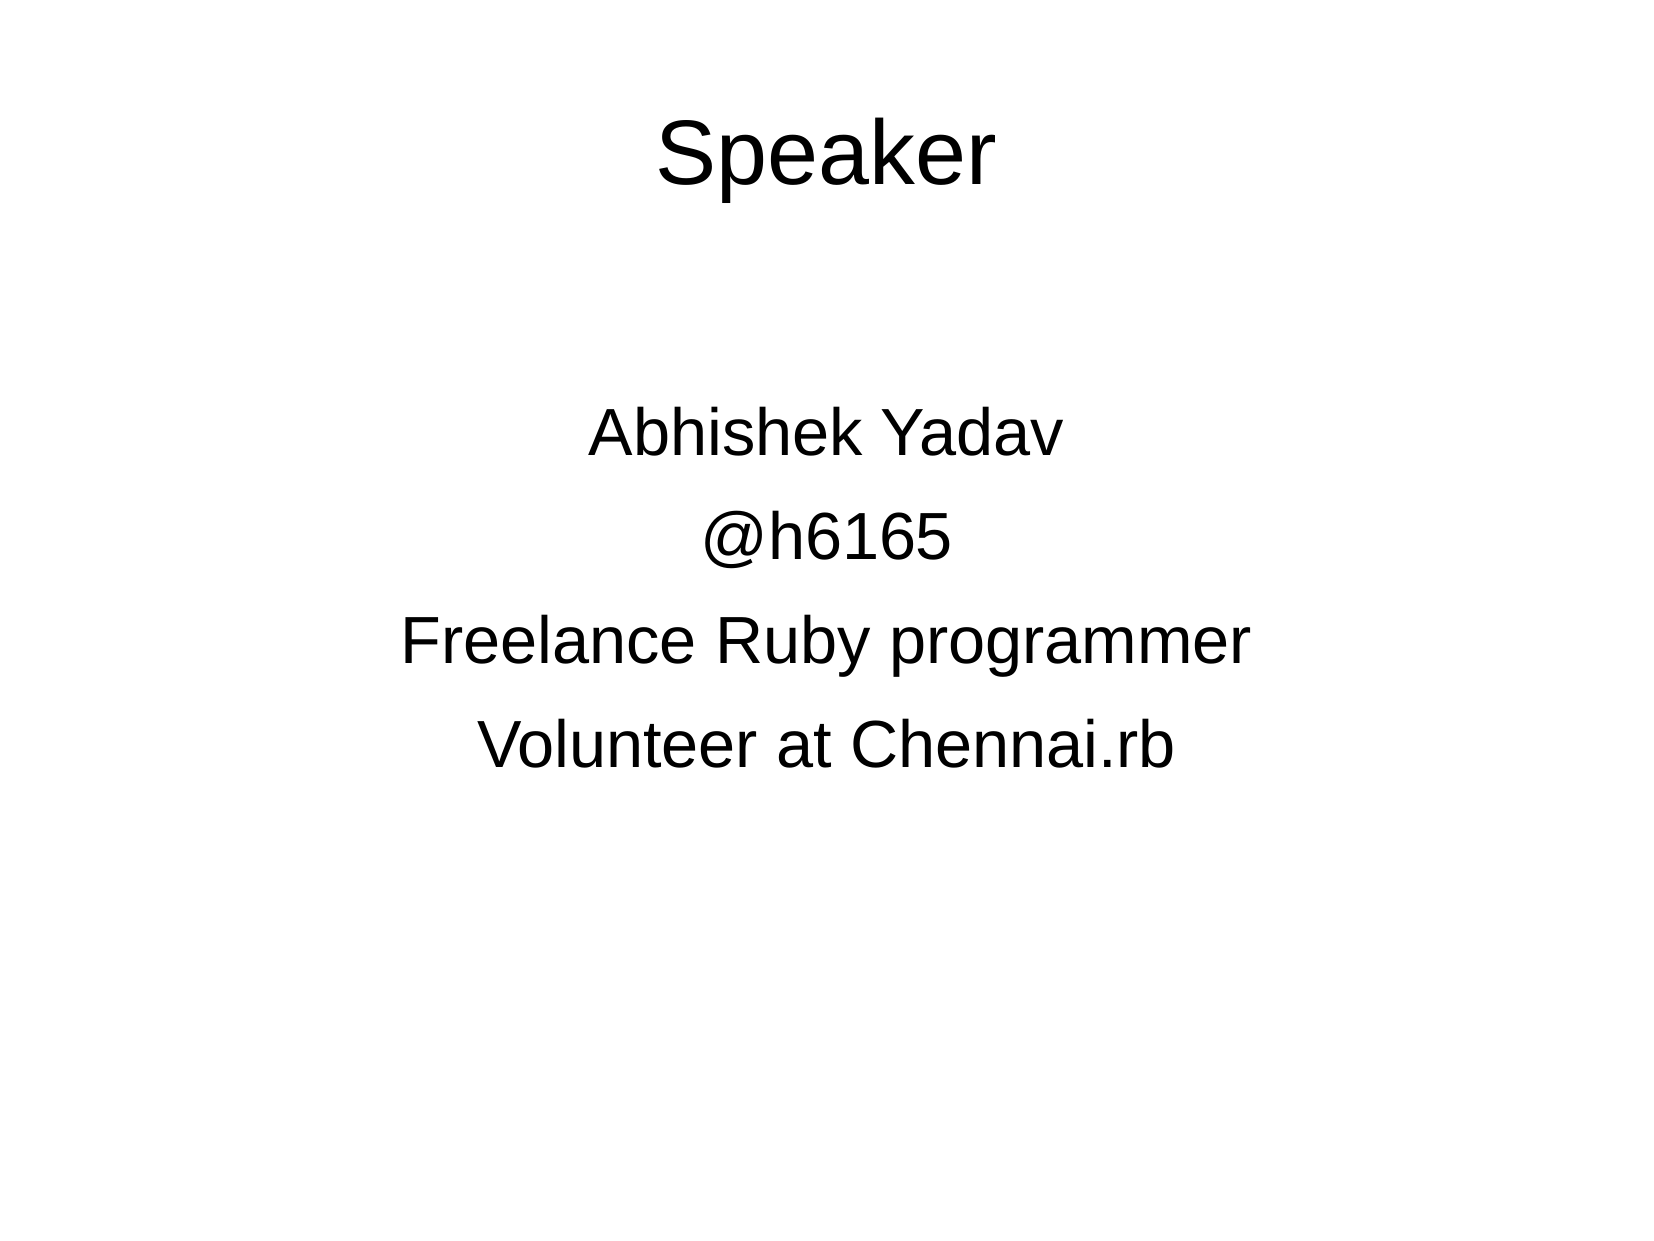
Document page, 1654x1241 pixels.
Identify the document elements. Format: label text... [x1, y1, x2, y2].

title Speaker [82, 49, 1571, 257]
list Abhishek Yadav @h6165 Freelance Ruby programmer Volunteer at Chennai.rb [82, 290, 1571, 1109]
